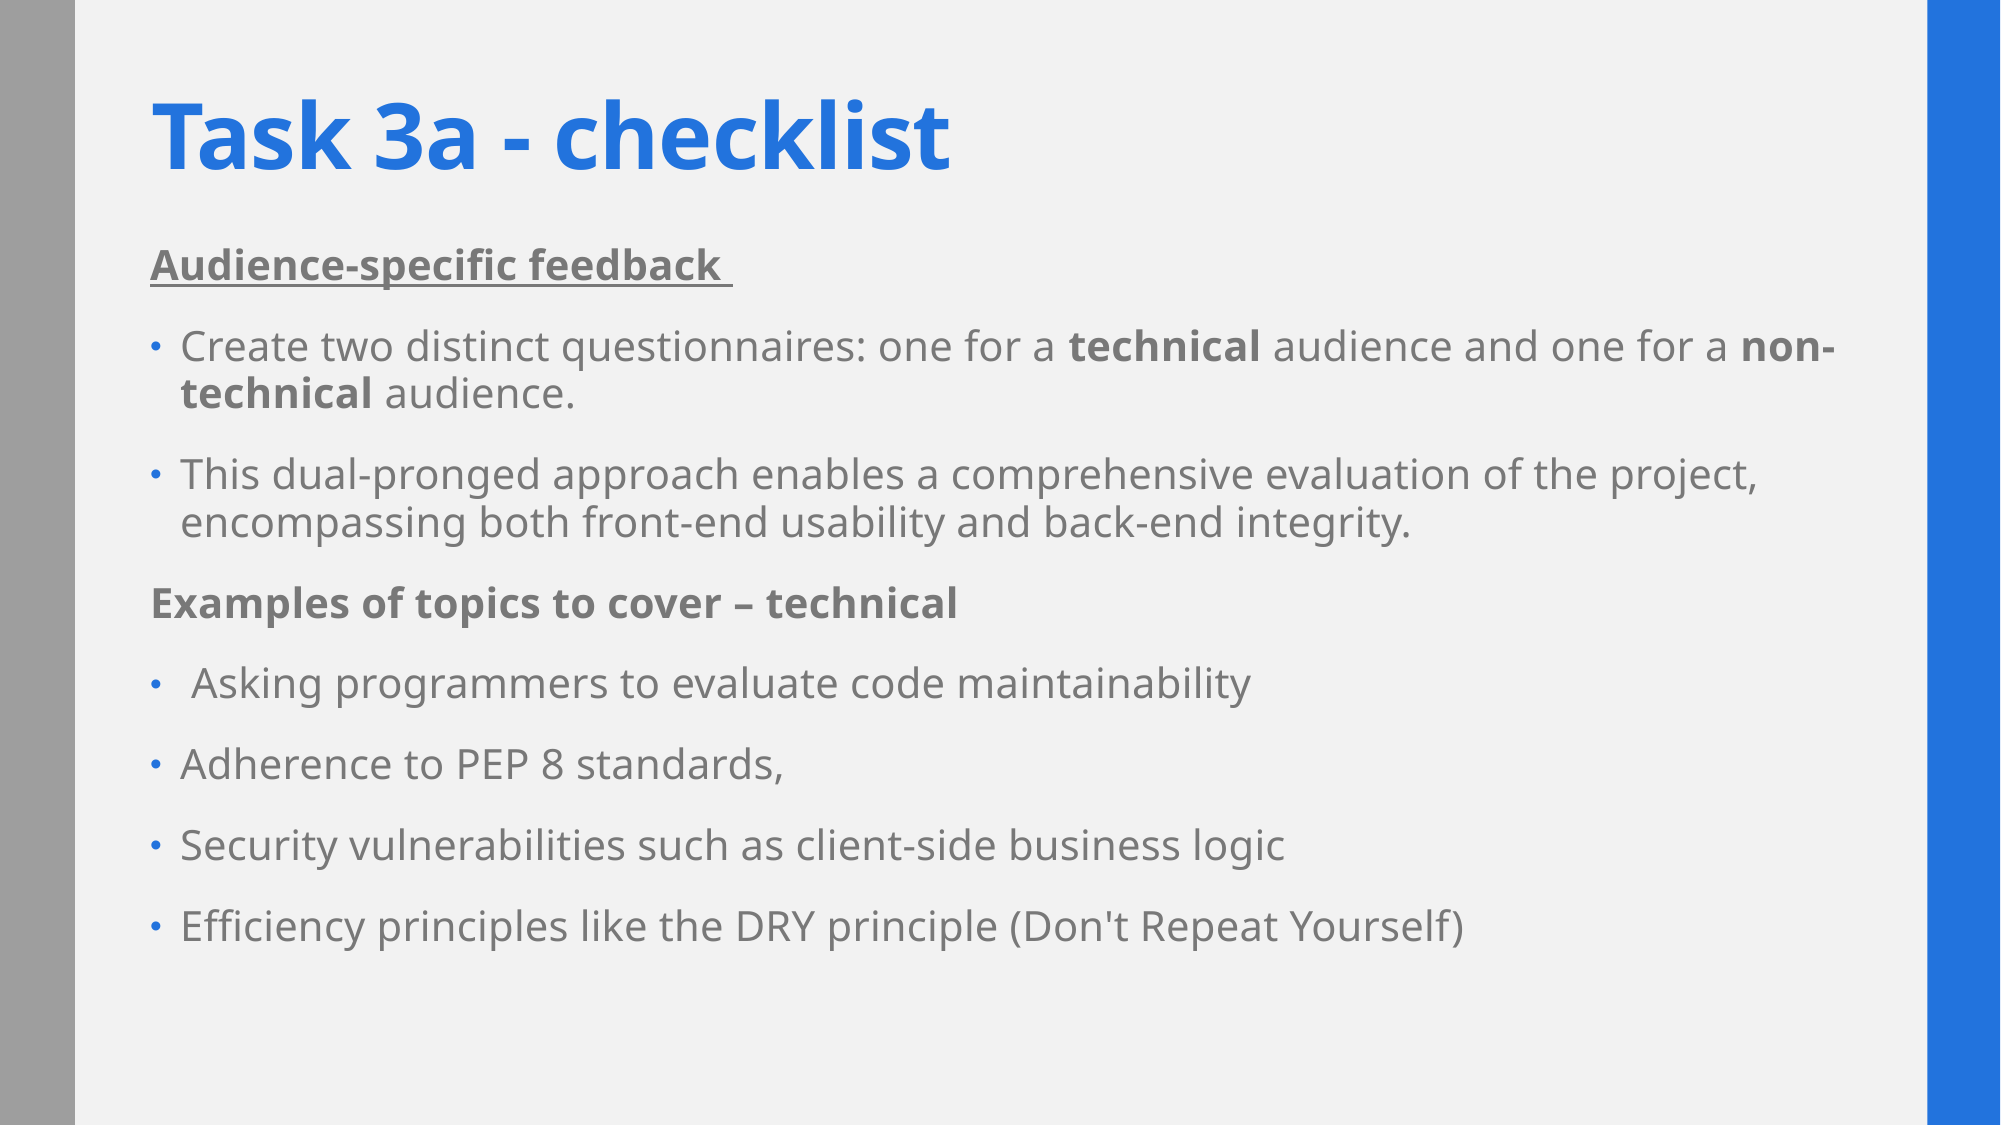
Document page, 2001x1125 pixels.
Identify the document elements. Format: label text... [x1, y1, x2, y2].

list Audience-specific feedback Create two distinct questionnaires: one for a technical audience and one for a non-technical audience. This dual-pronged approach enables a comprehensive evaluation of the project, encompassing both front-end usability and back-end integrity. Examples of topics to cover – technical Asking programmers to evaluate code maintainability Adherence to PEP 8 standards, Security vulnerabilities such as client-side business logic Efficiency principles like the DRY principle (Don't Repeat Yourself) [150, 235, 1849, 1050]
list Task 3a - checklist [151, 78, 1850, 199]
